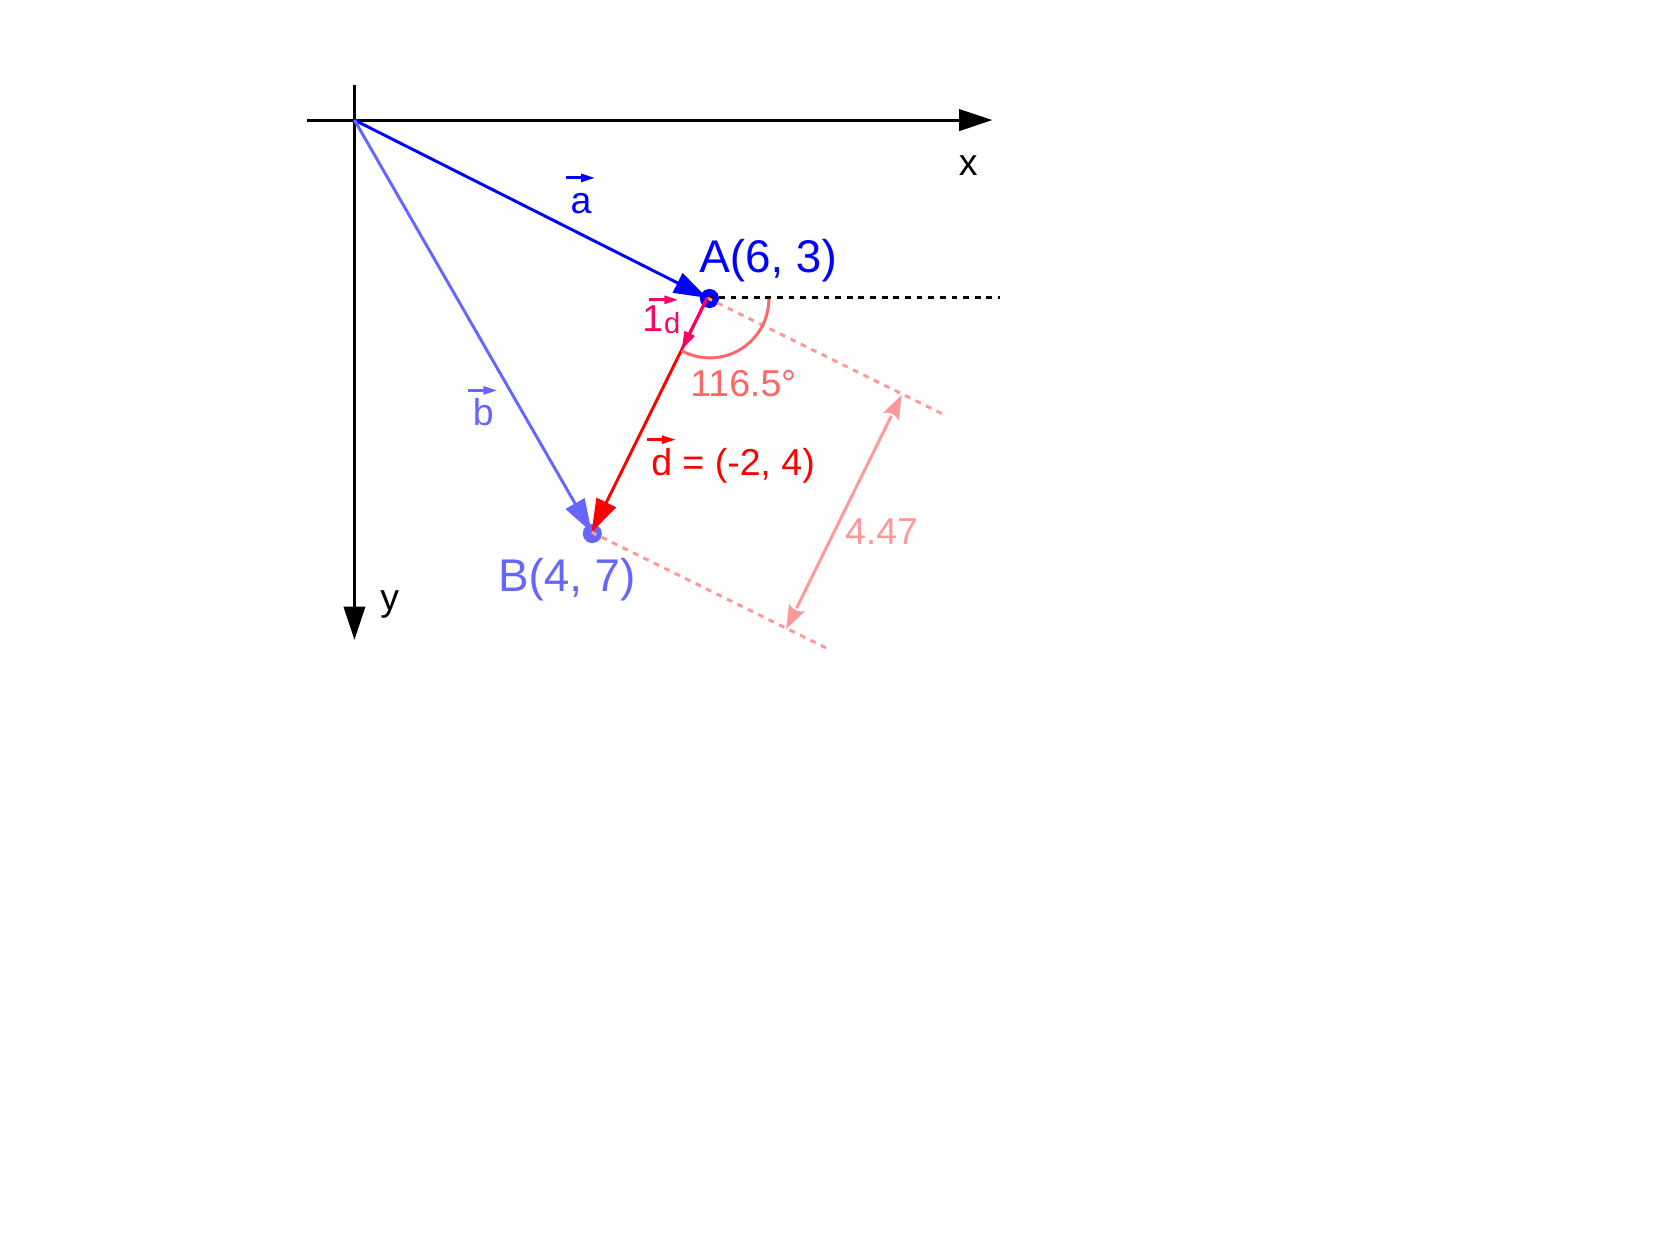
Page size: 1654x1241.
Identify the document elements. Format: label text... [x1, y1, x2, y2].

text_box 116.5° [675, 355, 817, 412]
text_box b [458, 384, 509, 442]
text_box B(4, 7) [483, 543, 720, 610]
text_box [582, 524, 602, 544]
text_box 4.47 [830, 503, 933, 561]
text_box 1 [627, 290, 678, 347]
text_box [699, 288, 719, 309]
text_box d = (-2, 4) [636, 433, 843, 491]
text_box y [365, 568, 414, 626]
text_box d [649, 299, 700, 357]
text_box A(6, 3) [684, 223, 921, 290]
text_box x [944, 134, 993, 191]
text_box a [555, 172, 607, 229]
